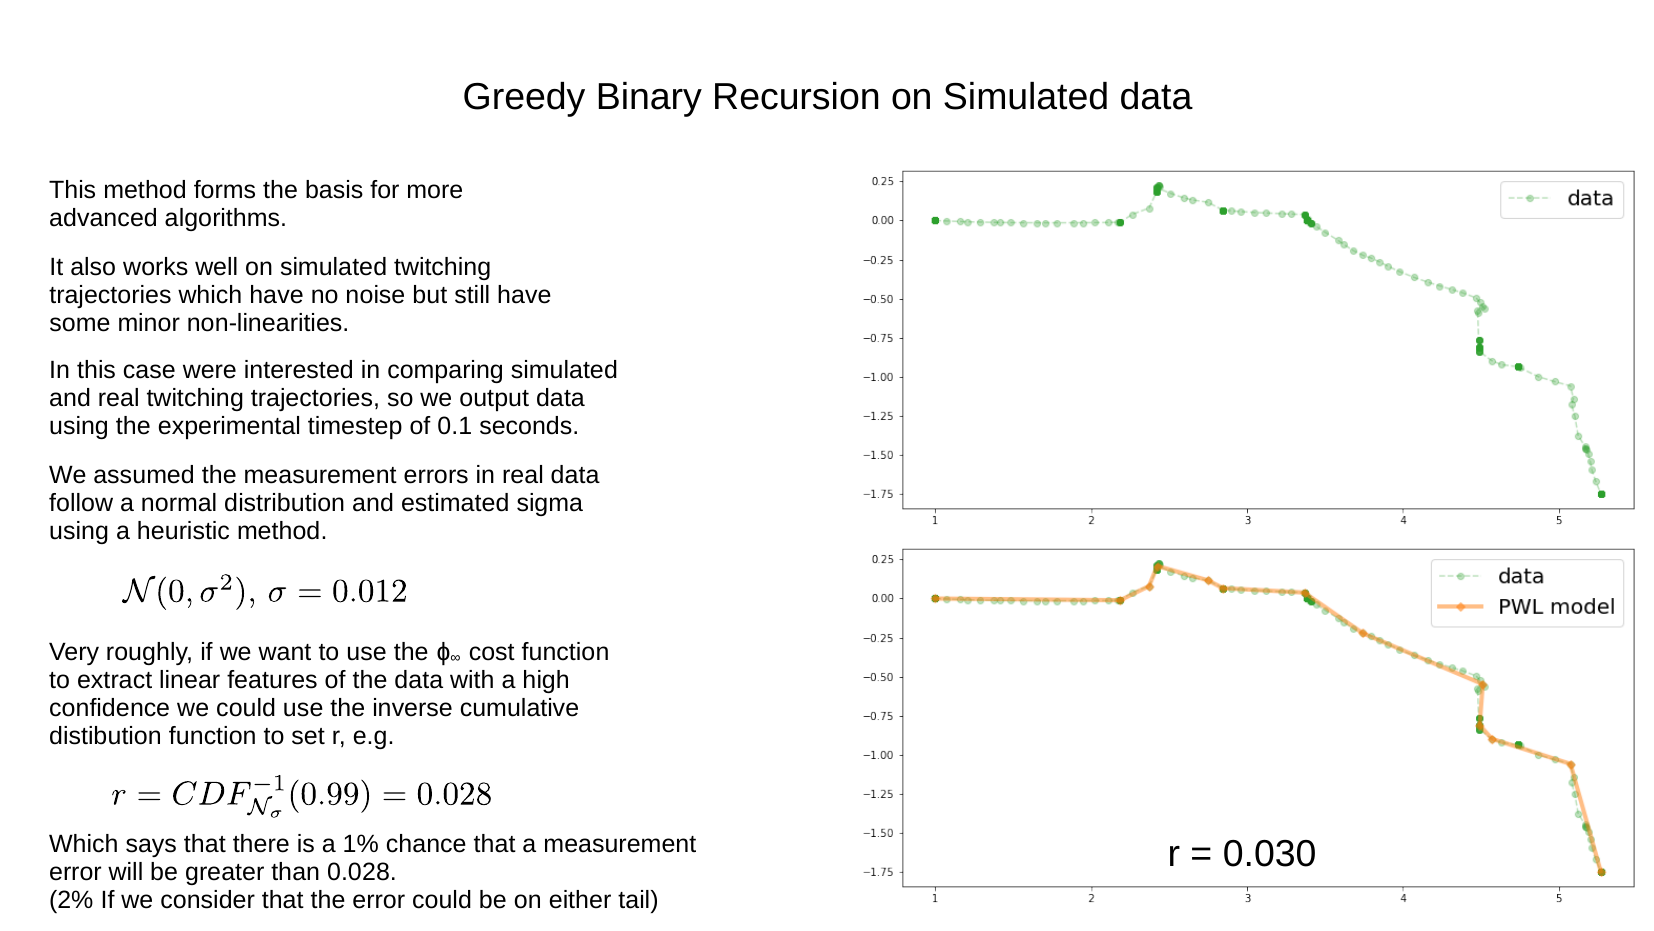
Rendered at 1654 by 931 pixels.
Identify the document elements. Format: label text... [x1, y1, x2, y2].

picture [814, 159, 1654, 916]
text_box Very roughly, if we want to use the ɸ∞ cost function to extract linear features of the data with a high confidence we could use the inverse cumulative distibution function to set r, e.g. [34, 630, 643, 758]
text_box This method forms the basis for more advanced algorithms. [34, 168, 590, 240]
text_box Which says that there is a 1% chance that a measurement error will be greater than 0.028. (2% If we consider that the error could be on either tail) [34, 822, 719, 931]
picture [122, 574, 406, 610]
text_box It also works well on simulated twitching trajectories which have no noise but still have some minor non-linearities. [34, 245, 590, 345]
text_box In this case were interested in comparing simulated and real twitching trajectories, so we output data using the experimental timestep of 0.1 seconds. [34, 348, 643, 453]
picture [111, 774, 491, 818]
text_box We assumed the measurement errors in real data follow a normal distribution and estimated sigma using a heuristic method. [34, 453, 643, 581]
text_box Greedy Binary Recursion on Simulated data [447, 68, 1330, 168]
text_box r = 0.030 [1152, 824, 1369, 882]
